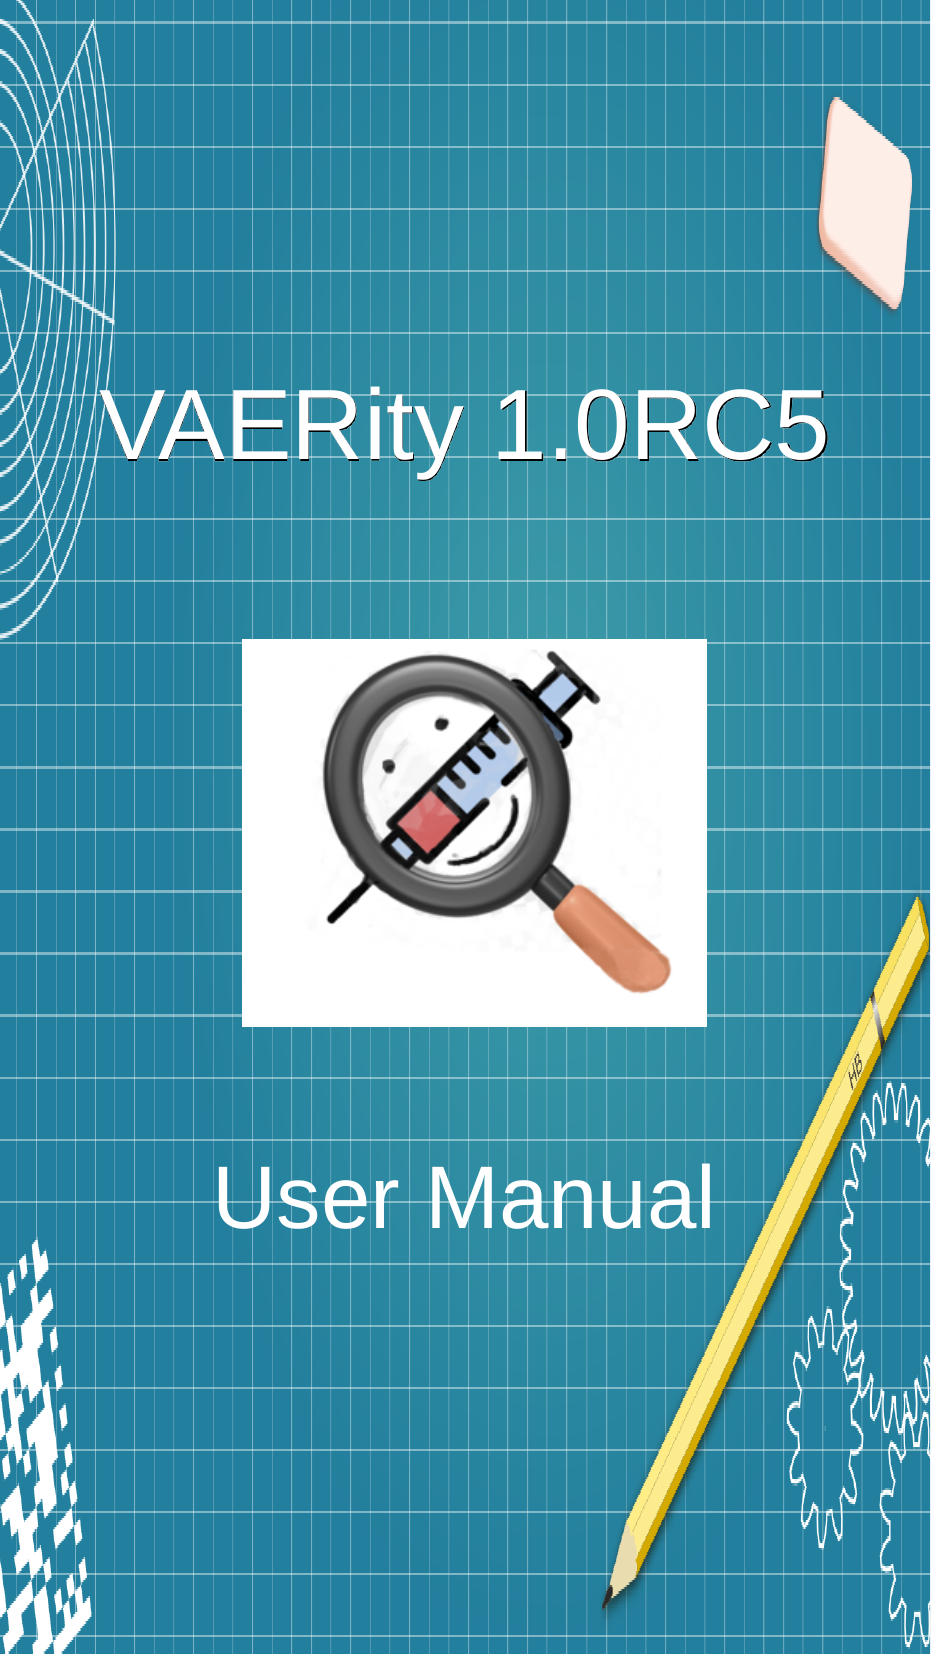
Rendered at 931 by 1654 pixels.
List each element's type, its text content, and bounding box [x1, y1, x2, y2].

picture [0, 0, 931, 1654]
title VAERity 1.0RC5 [46, 236, 884, 615]
subtitle User Manual [46, 944, 884, 1497]
